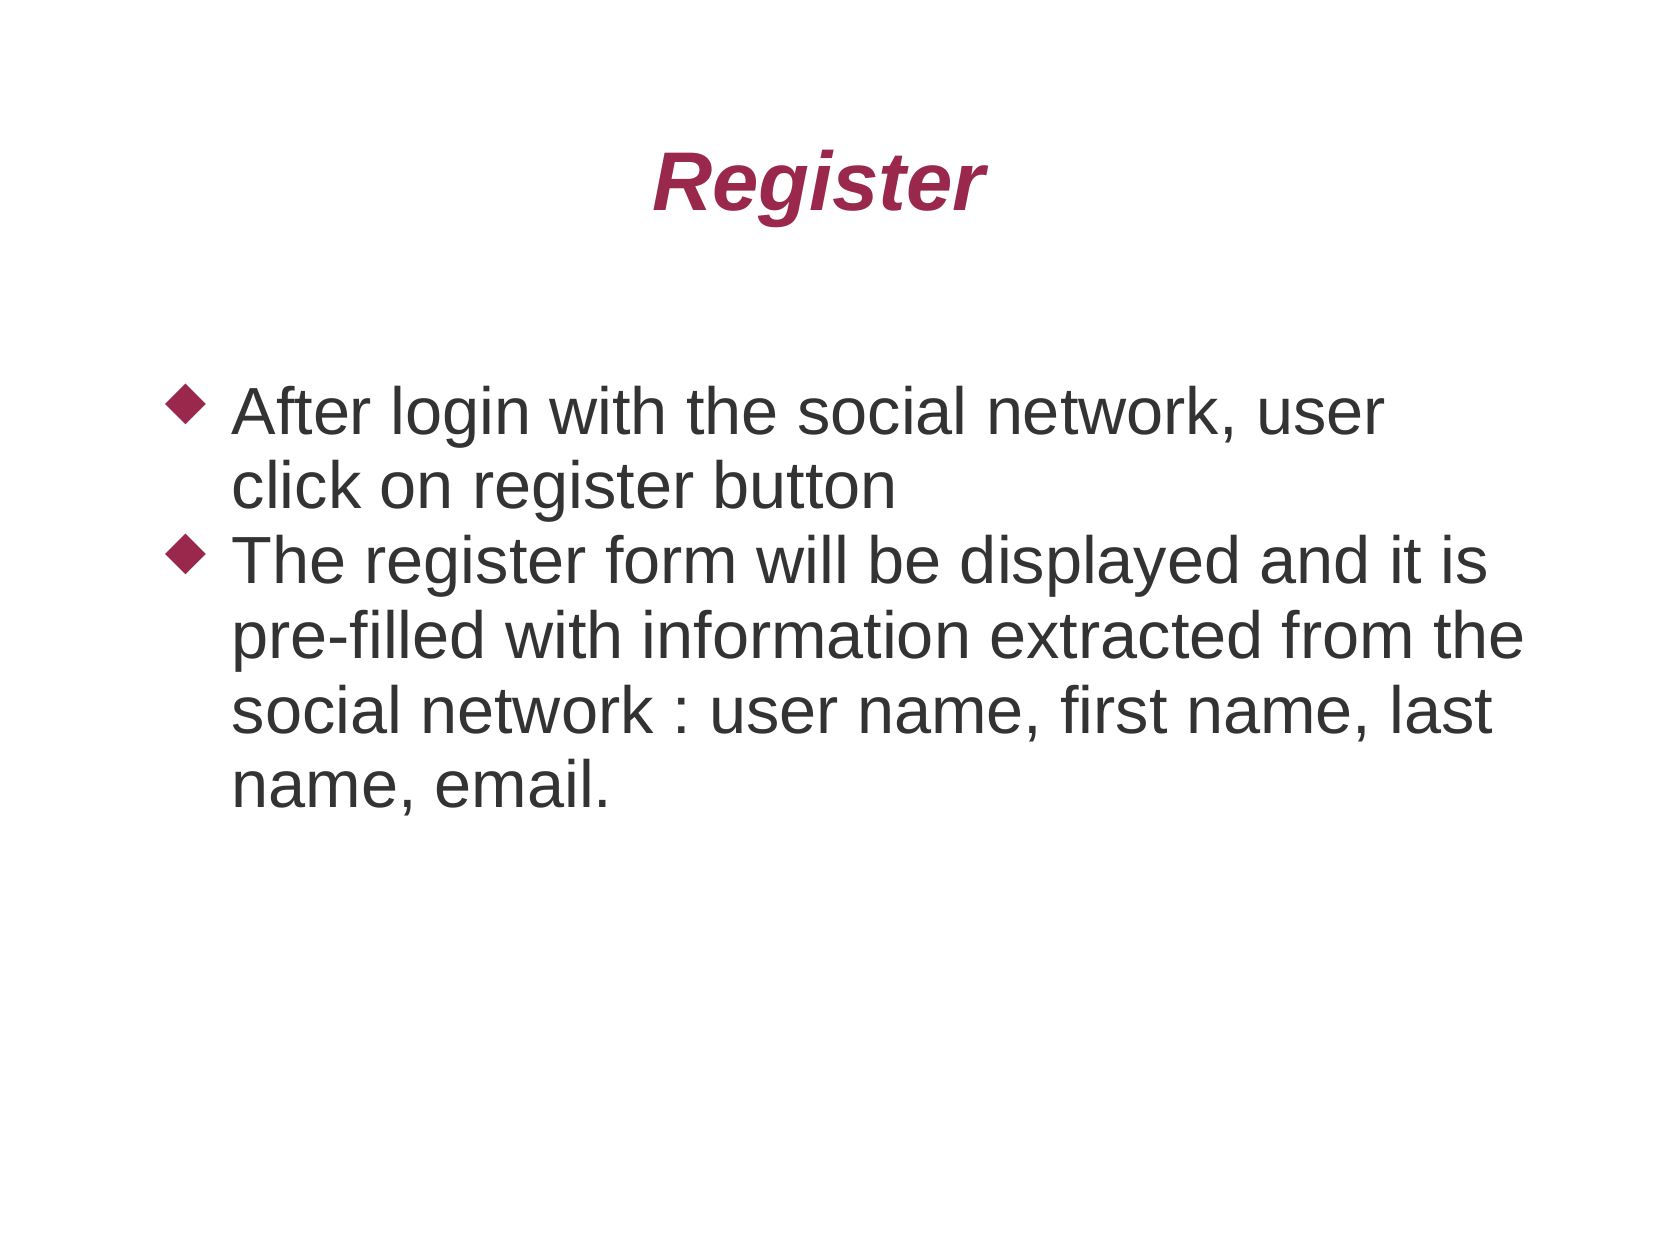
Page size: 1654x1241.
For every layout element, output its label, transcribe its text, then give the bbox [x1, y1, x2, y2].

list After login with the social network, user click on register button The register form will be displayed and it is pre-filled with information extracted from the social network : user name, first name, last name, email. [149, 373, 1531, 1156]
title Register [75, 77, 1564, 286]
